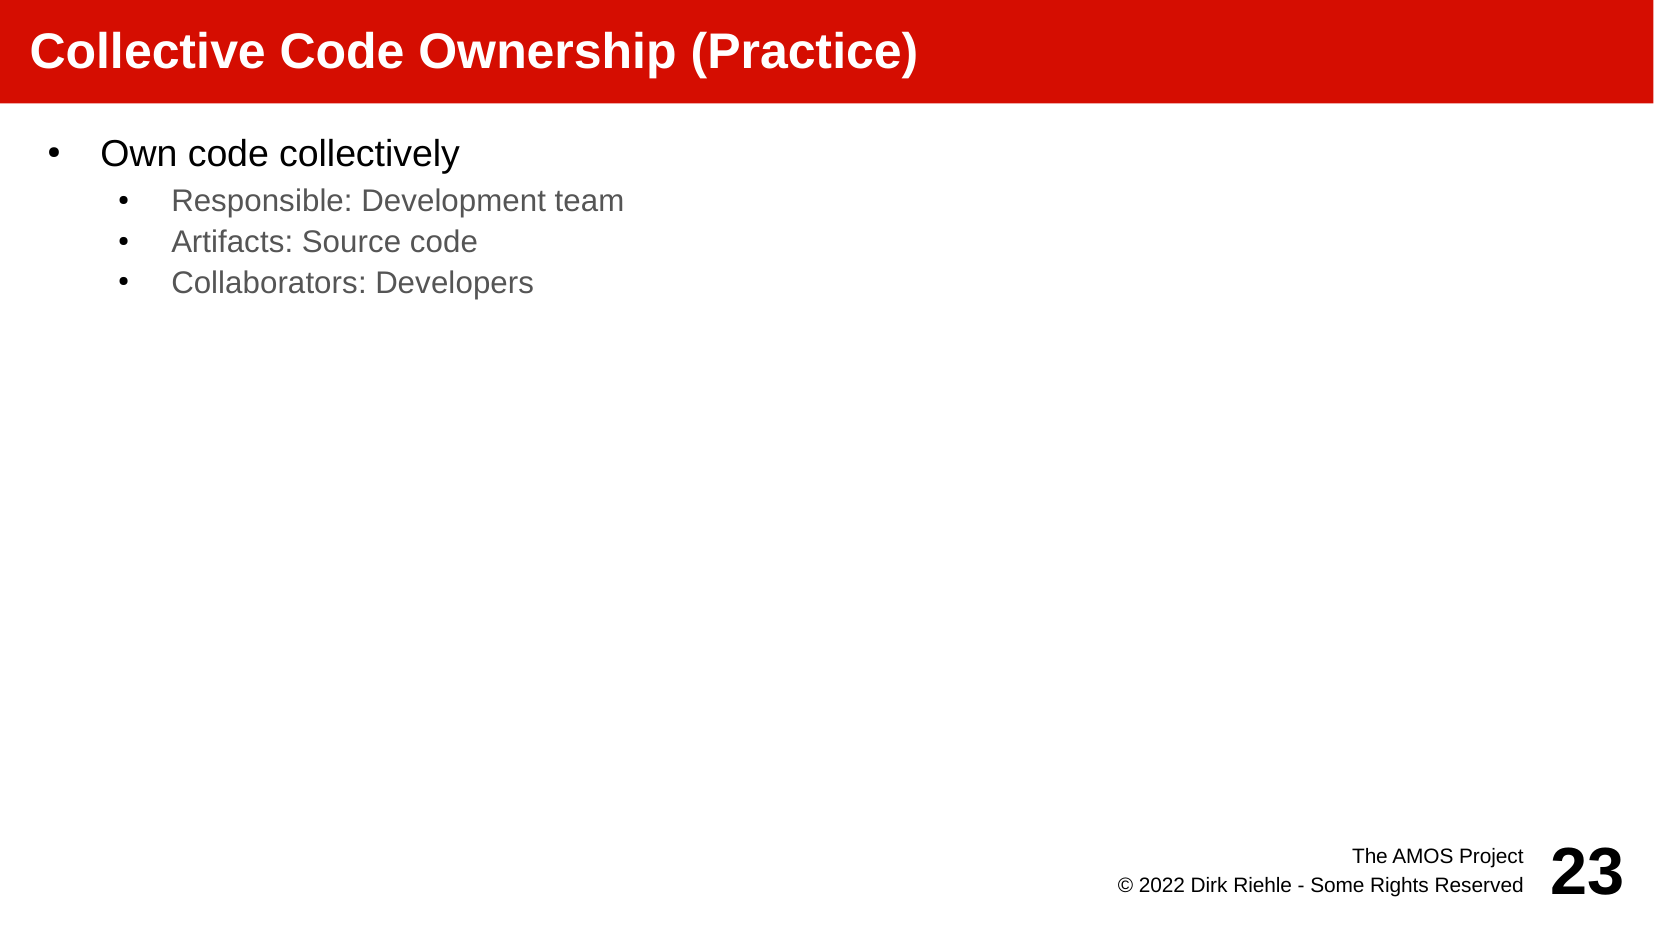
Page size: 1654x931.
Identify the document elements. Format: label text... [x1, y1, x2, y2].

title Collective Code Ownership (Practice) [0, 0, 1654, 104]
list Own code collectively Responsible: Development team Artifacts: Source code Collaborators: Developers [29, 132, 1625, 813]
